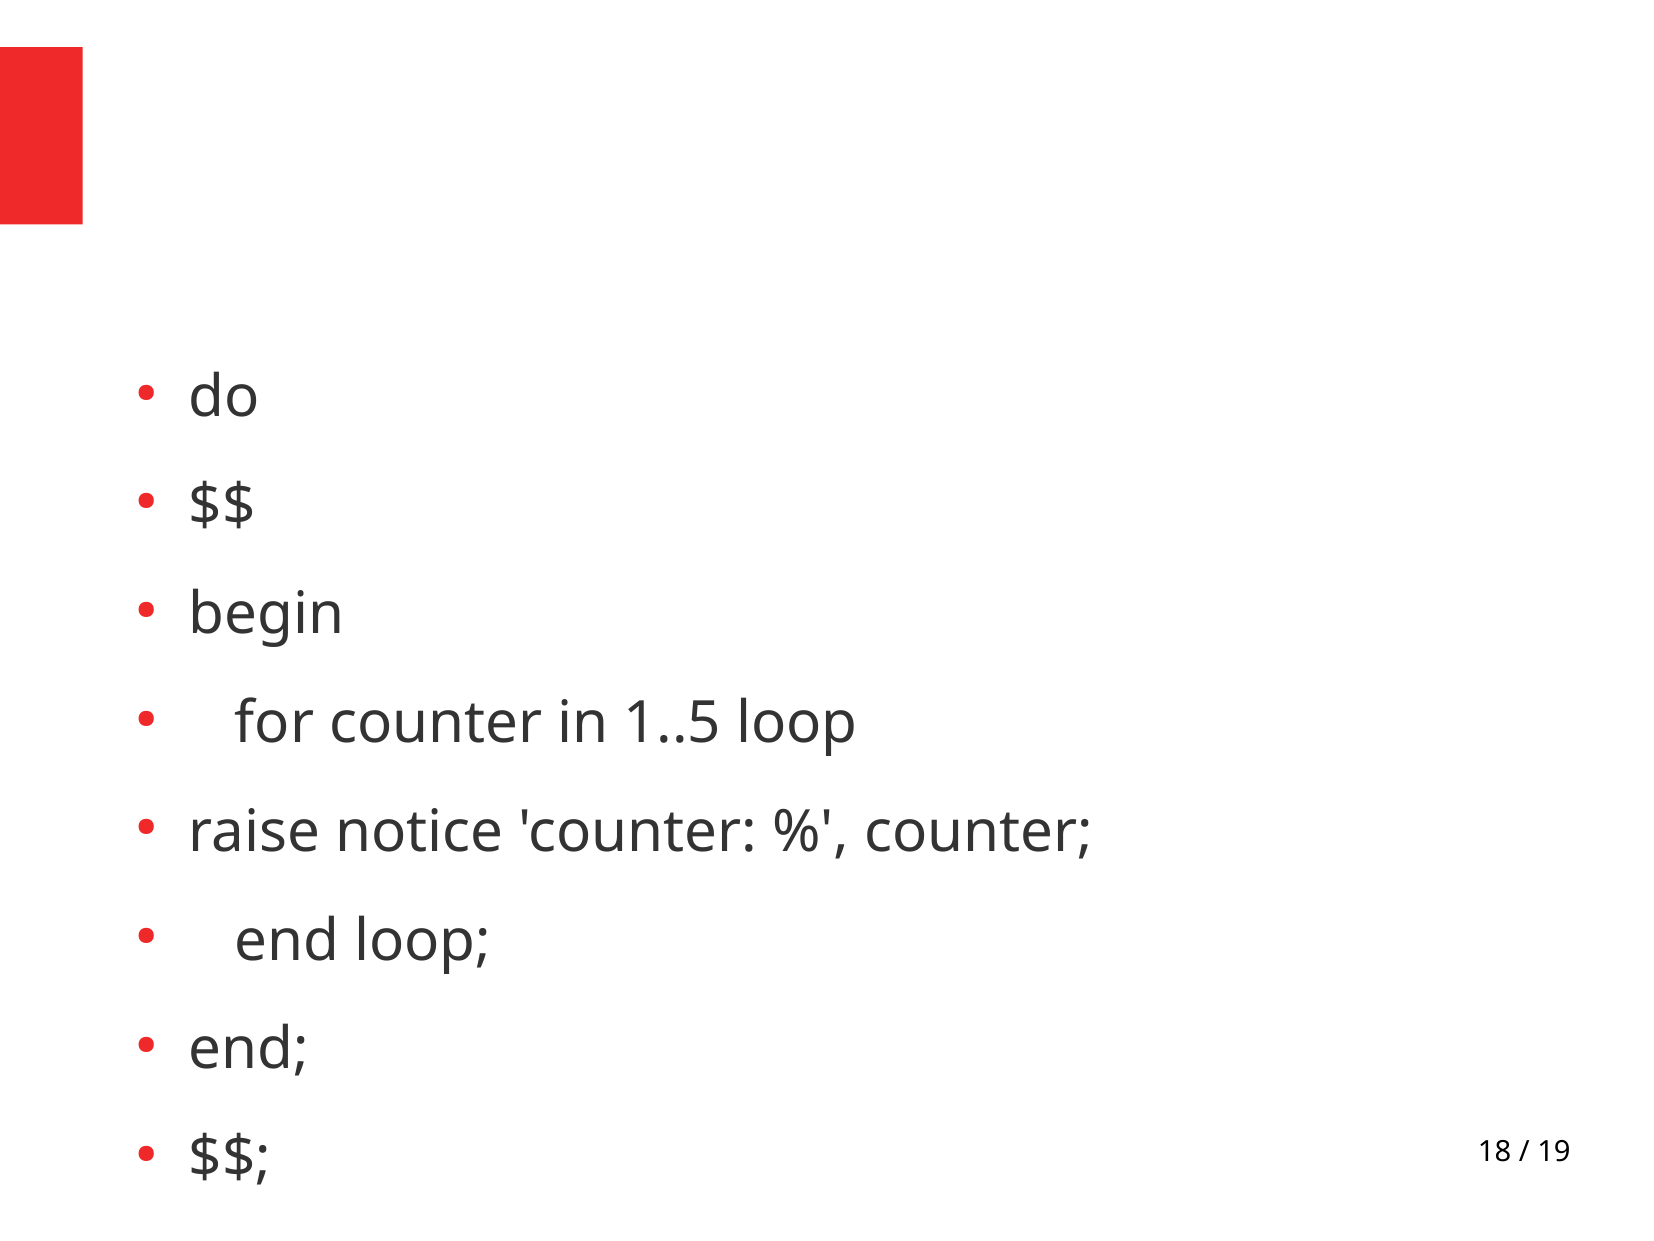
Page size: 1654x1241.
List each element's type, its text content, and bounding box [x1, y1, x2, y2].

list do $$ begin for counter in 1..5 loop raise notice 'counter: %', counter; end loop; end; $$; [118, 354, 1536, 1074]
